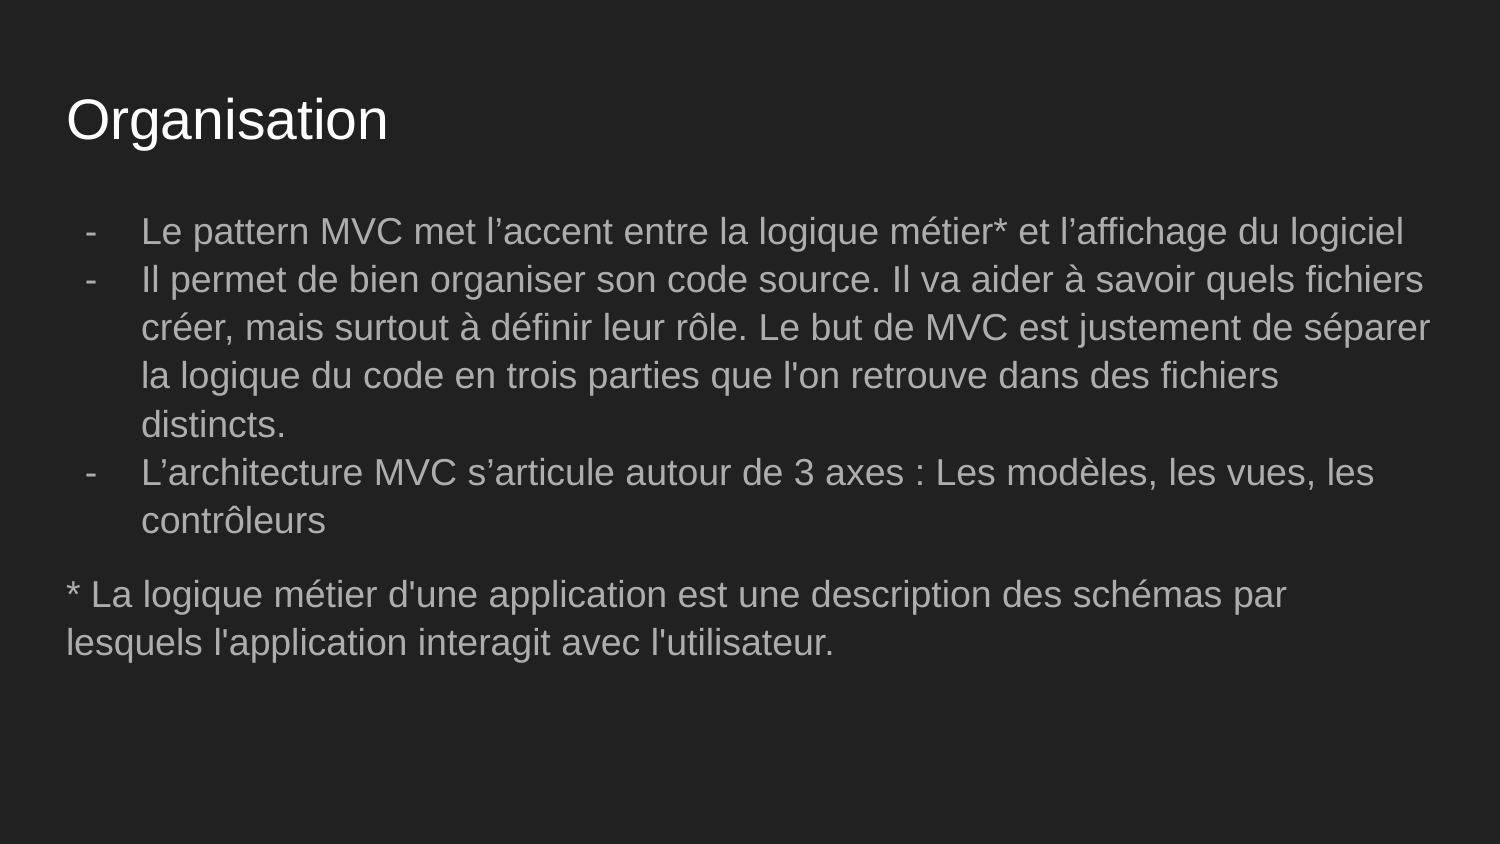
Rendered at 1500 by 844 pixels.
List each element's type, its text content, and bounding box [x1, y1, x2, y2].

title Organisation [51, 72, 1449, 167]
list Le pattern MVC met l’accent entre la logique métier* et l’affichage du logiciel Il permet de bien organiser son code source. Il va aider à savoir quels fichiers créer, mais surtout à définir leur rôle. Le but de MVC est justement de séparer la logique du code en trois parties que l'on retrouve dans des fichiers distincts. L’architecture MVC s’articule autour de 3 axes : Les modèles, les vues, les contrôleurs * La logique métier d'une application est une description des schémas par lesquels l'application interagit avec l'utilisateur. [51, 189, 1449, 750]
